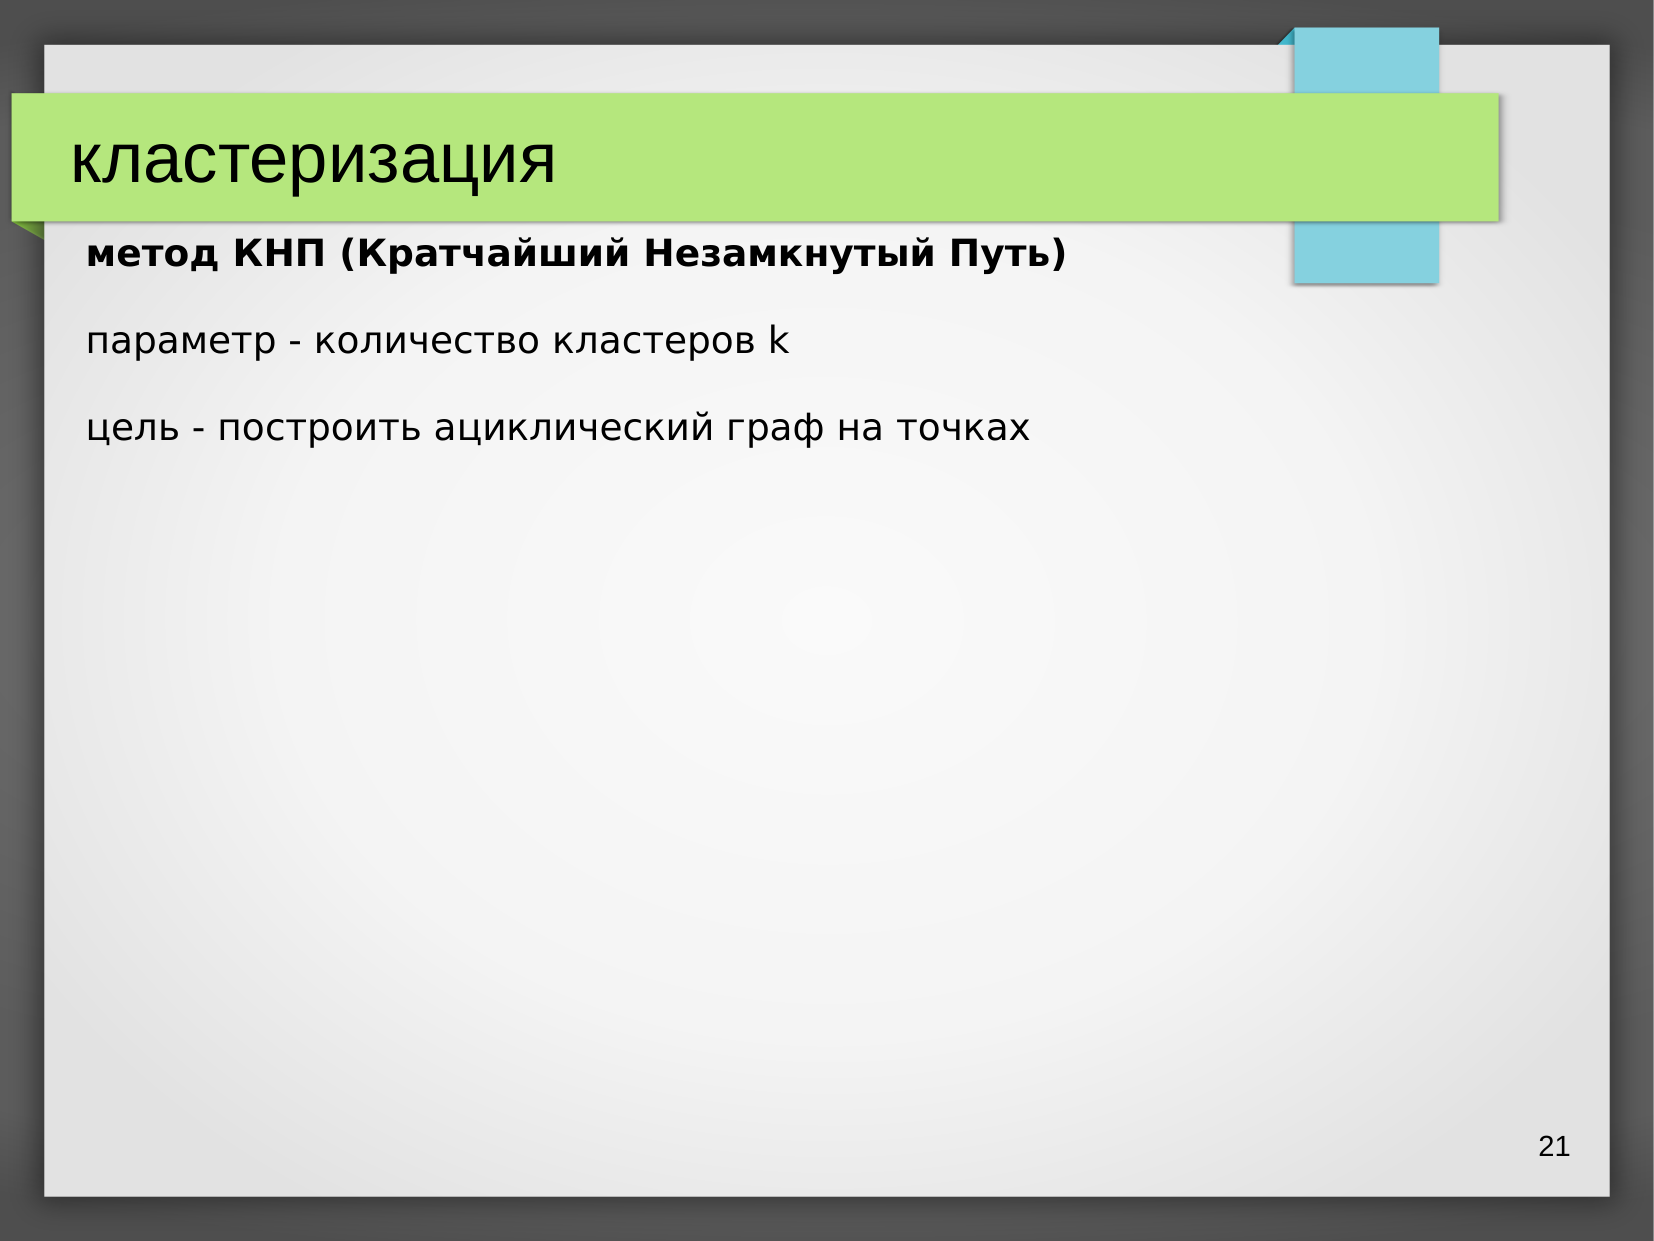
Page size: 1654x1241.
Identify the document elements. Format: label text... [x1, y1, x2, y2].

picture [0, 0, 1654, 1241]
title кластеризация [70, 118, 1205, 199]
text_box метод КНП (Кратчайший Незамкнутый Путь) параметр - количество кластеров k цель - построить ациклический граф на точках [70, 224, 1158, 457]
